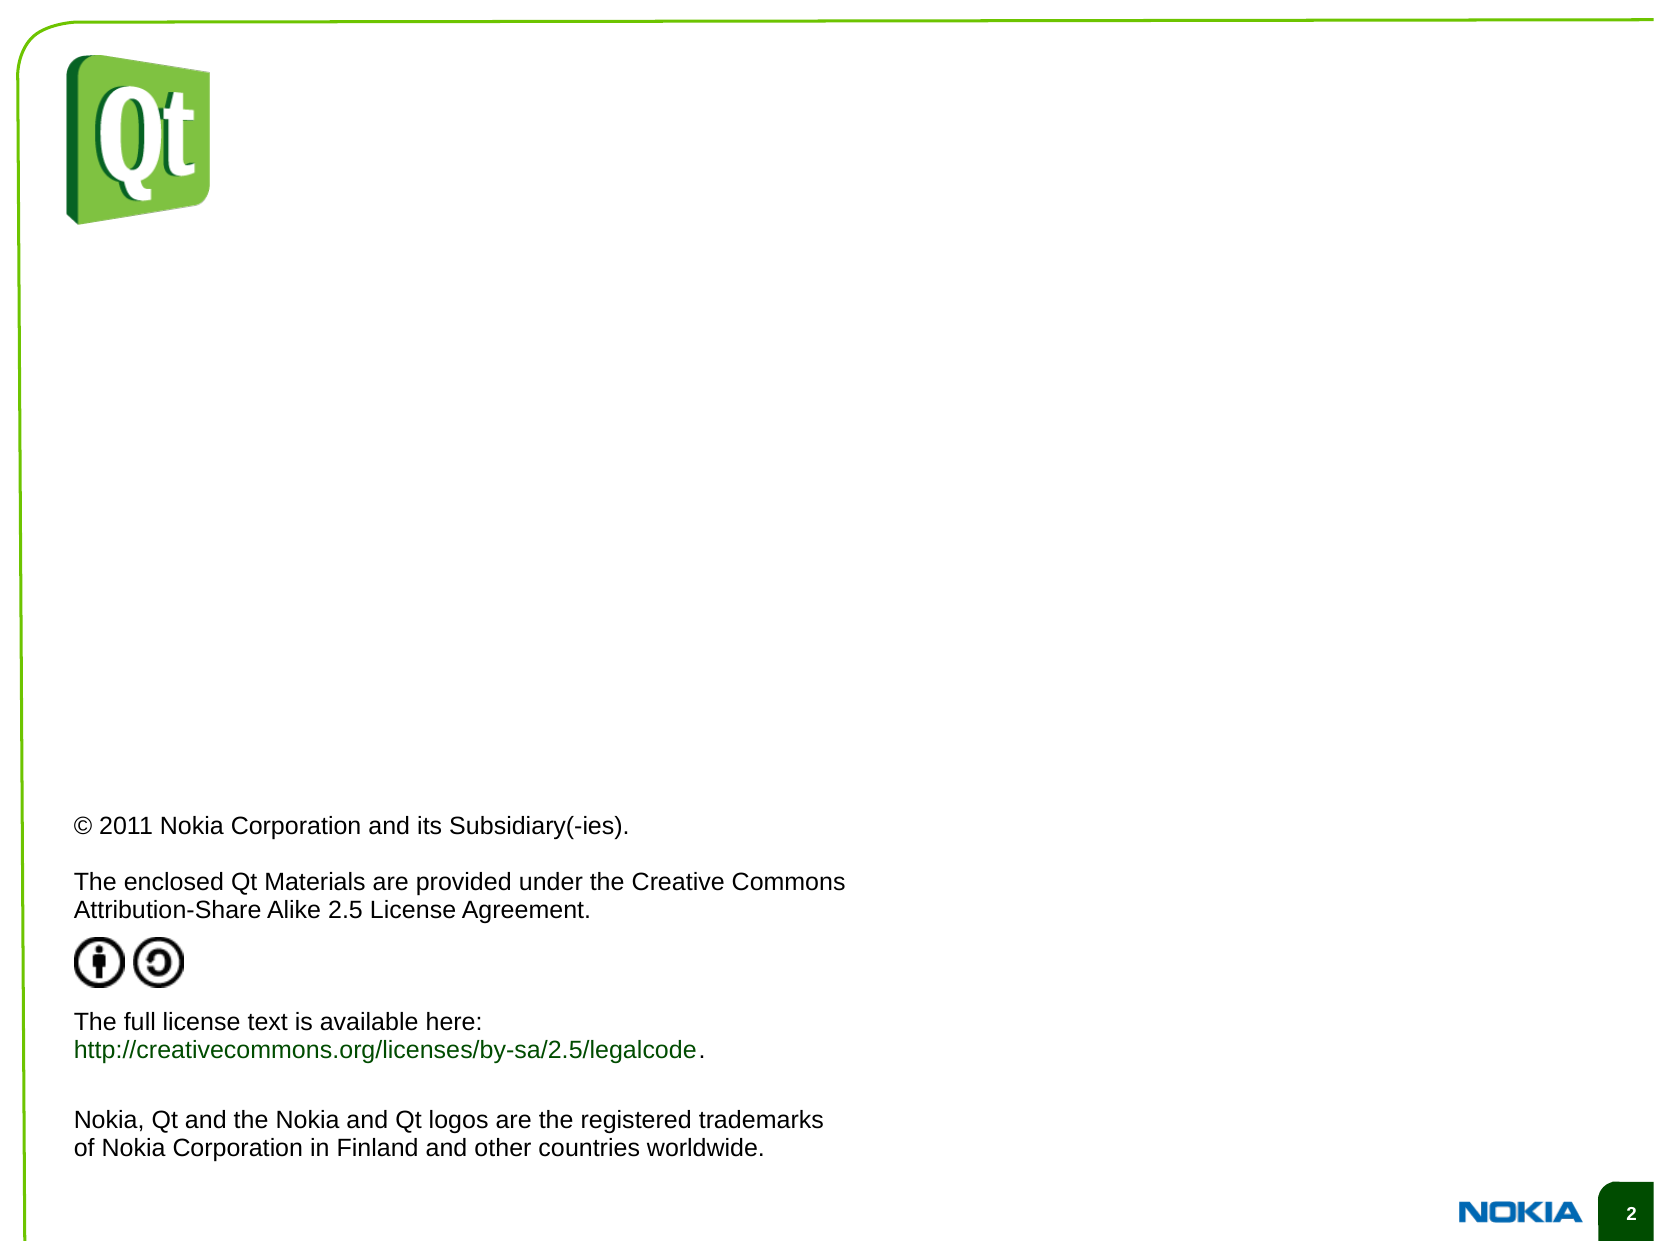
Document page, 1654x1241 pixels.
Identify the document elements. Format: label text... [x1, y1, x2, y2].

text_box © 2011 Nokia Corporation and its Subsidiary(-ies). The enclosed Qt Materials are provided under the Creative Commons Attribution-Share Alike 2.5 License Agreement. The full license text is available here: http://creativecommons.org/licenses/by-sa/2.5/legalcode. Nokia, Qt and the Nokia and Qt logos are the registered trademarks of Nokia Corporation in Finland and other countries worldwide. [59, 804, 1188, 1241]
picture [66, 55, 210, 225]
picture [1459, 1201, 1583, 1223]
picture [74, 937, 125, 988]
picture [133, 937, 184, 988]
